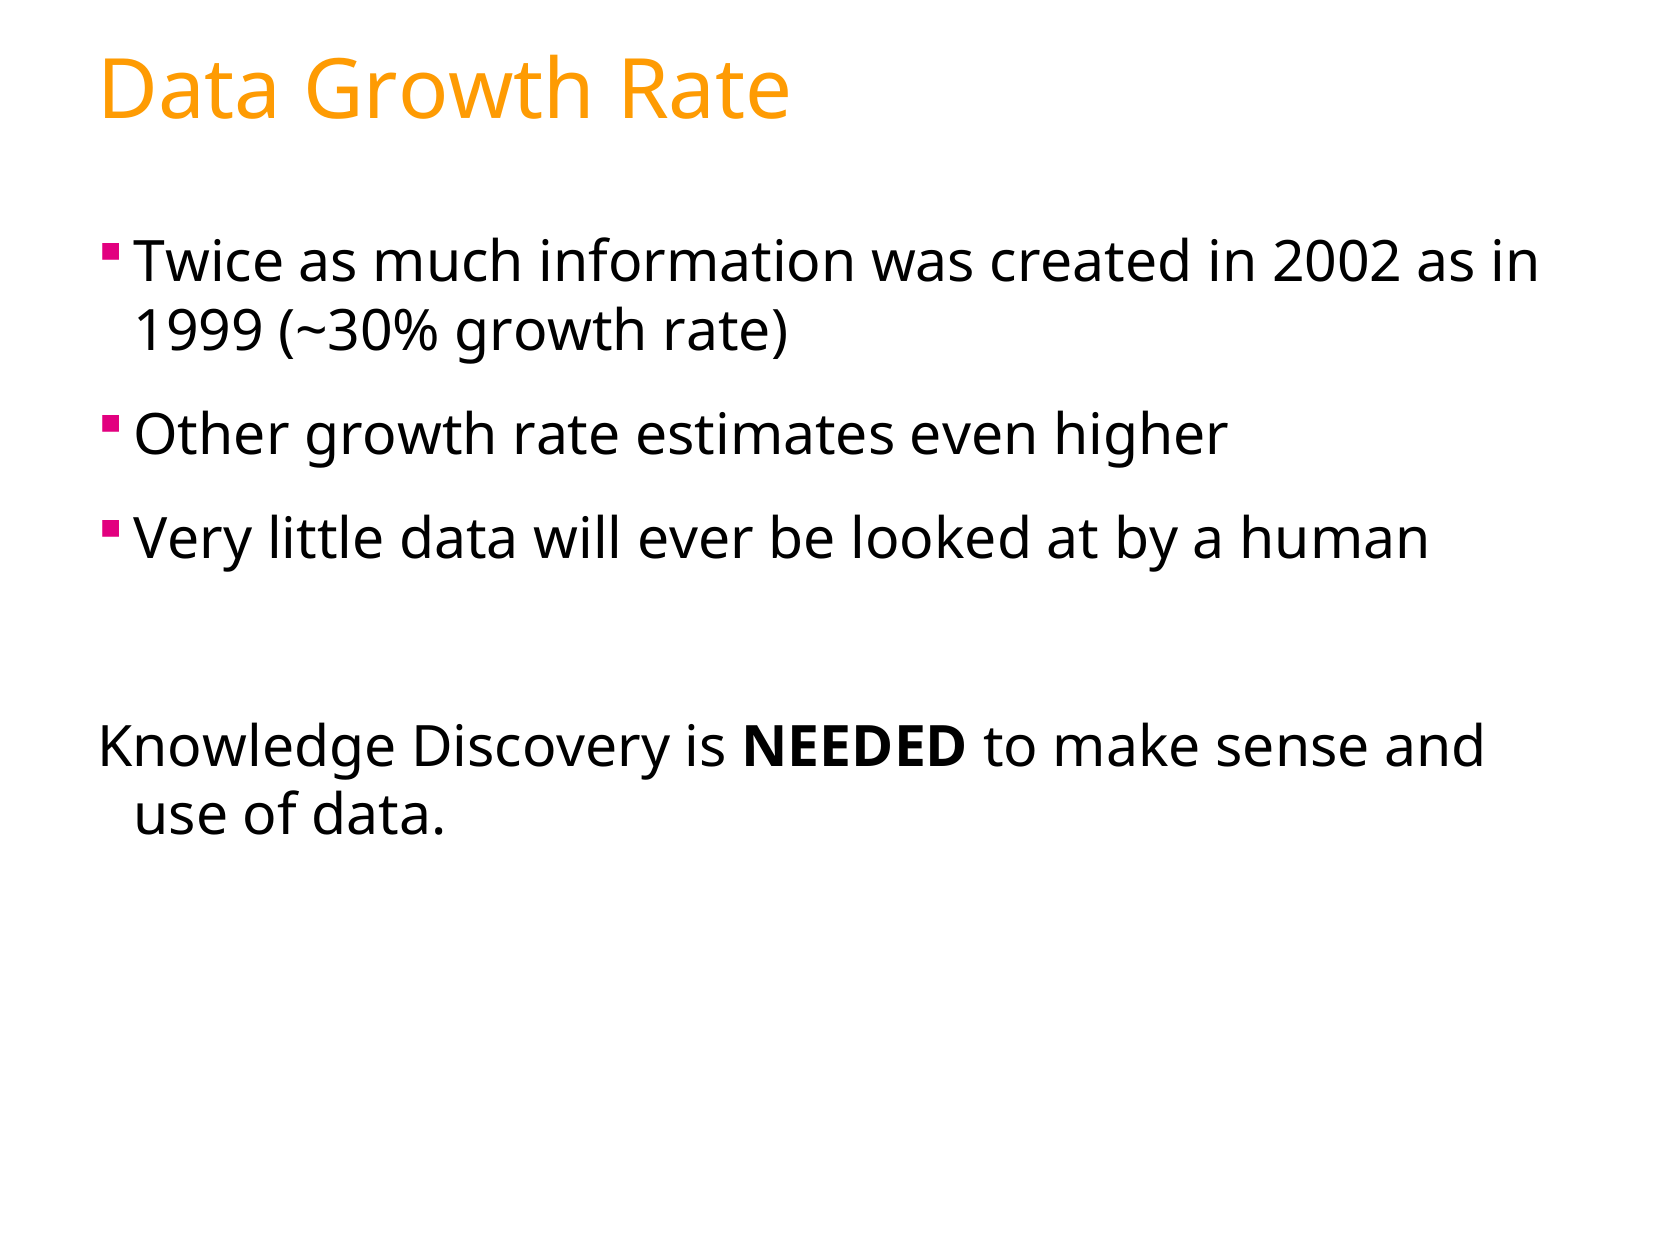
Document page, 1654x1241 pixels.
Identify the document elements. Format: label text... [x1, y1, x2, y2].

list Twice as much information was created in 2002 as in 1999 (~30% growth rate) Other growth rate estimates even higher Very little data will ever be looked at by a human Knowledge Discovery is NEEDED to make sense and use of data. [82, 216, 1585, 858]
title Data Growth Rate [82, 31, 1585, 156]
